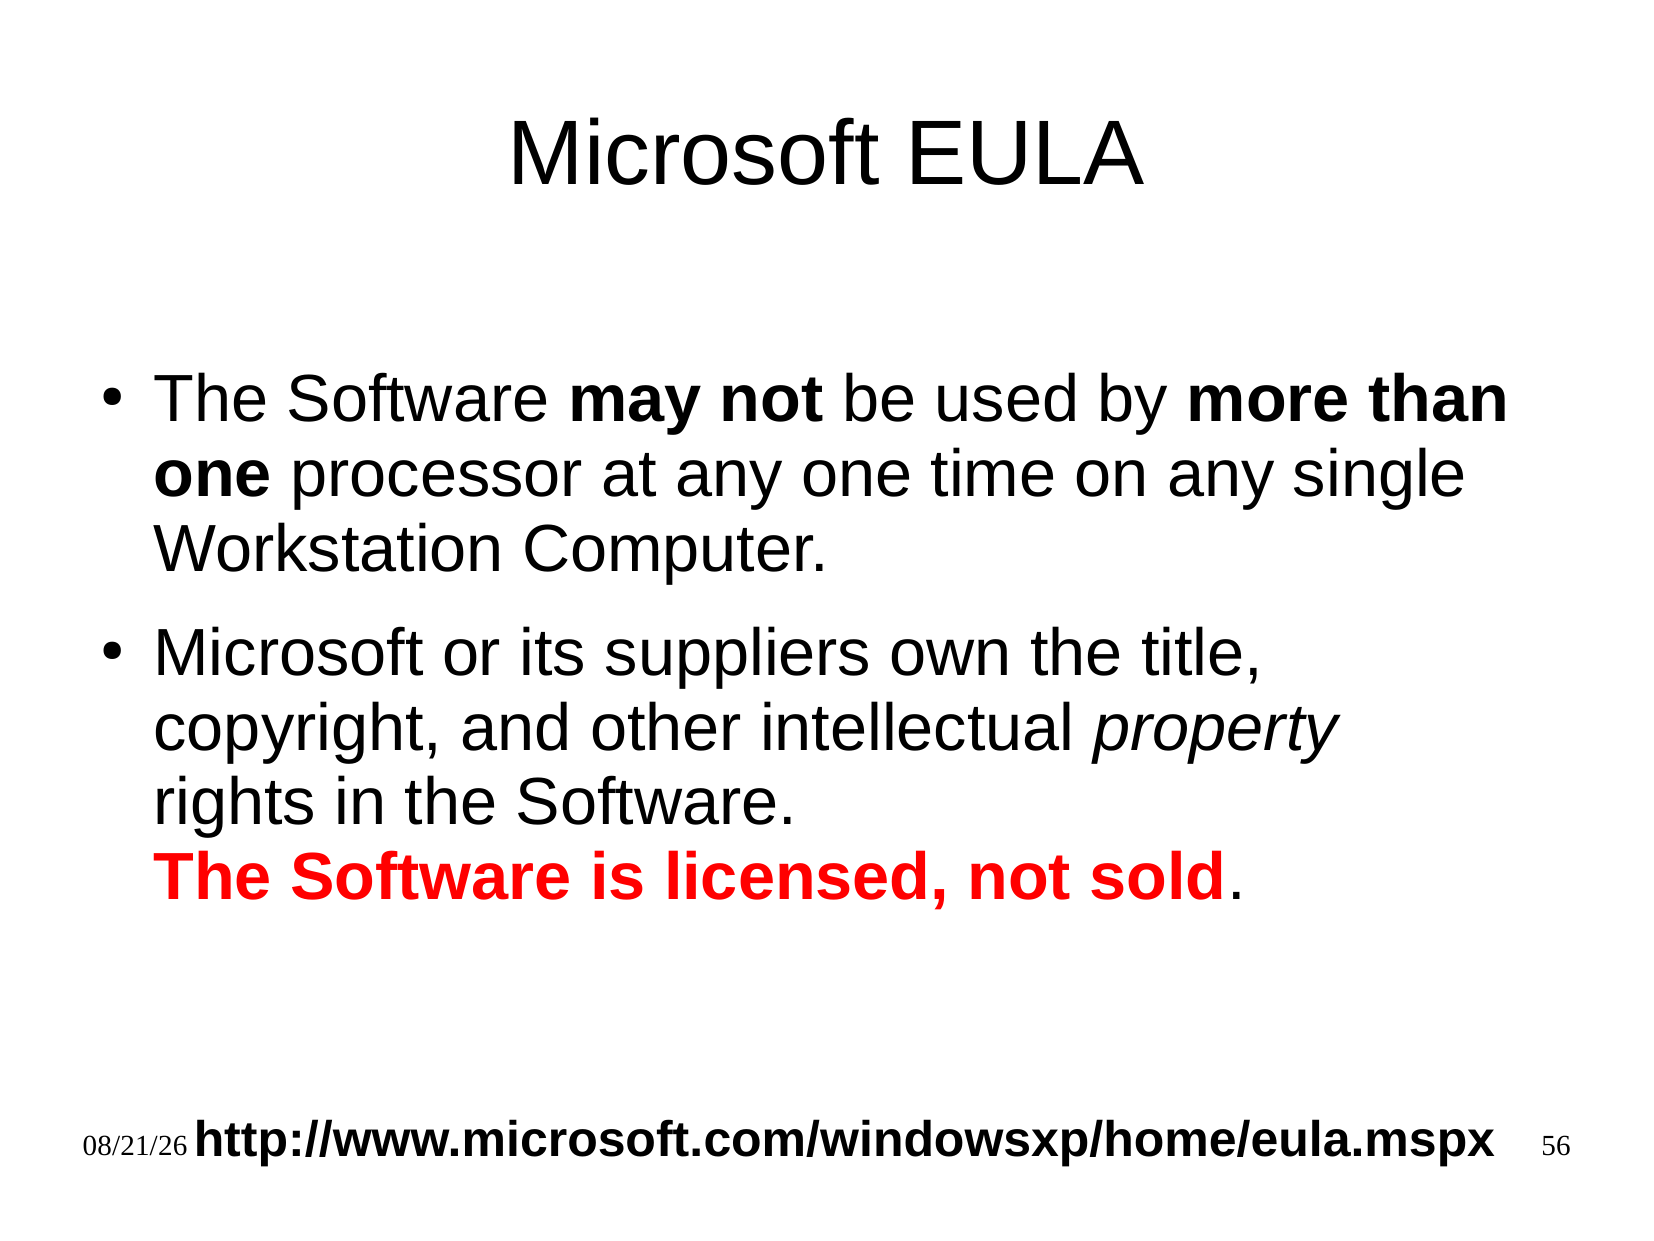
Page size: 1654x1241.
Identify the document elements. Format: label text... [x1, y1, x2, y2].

text_box http://www.microsoft.com/windowsxp/home/eula.mspx [94, 1103, 1595, 1175]
title Microsoft EULA [82, 41, 1571, 265]
list The Software may not be used by more than one processor at any one time on any single Workstation Computer. Microsoft or its suppliers own the title, copyright, and other intellectual property rights in the Software. The Software is licensed, not sold. [82, 361, 1571, 1046]
